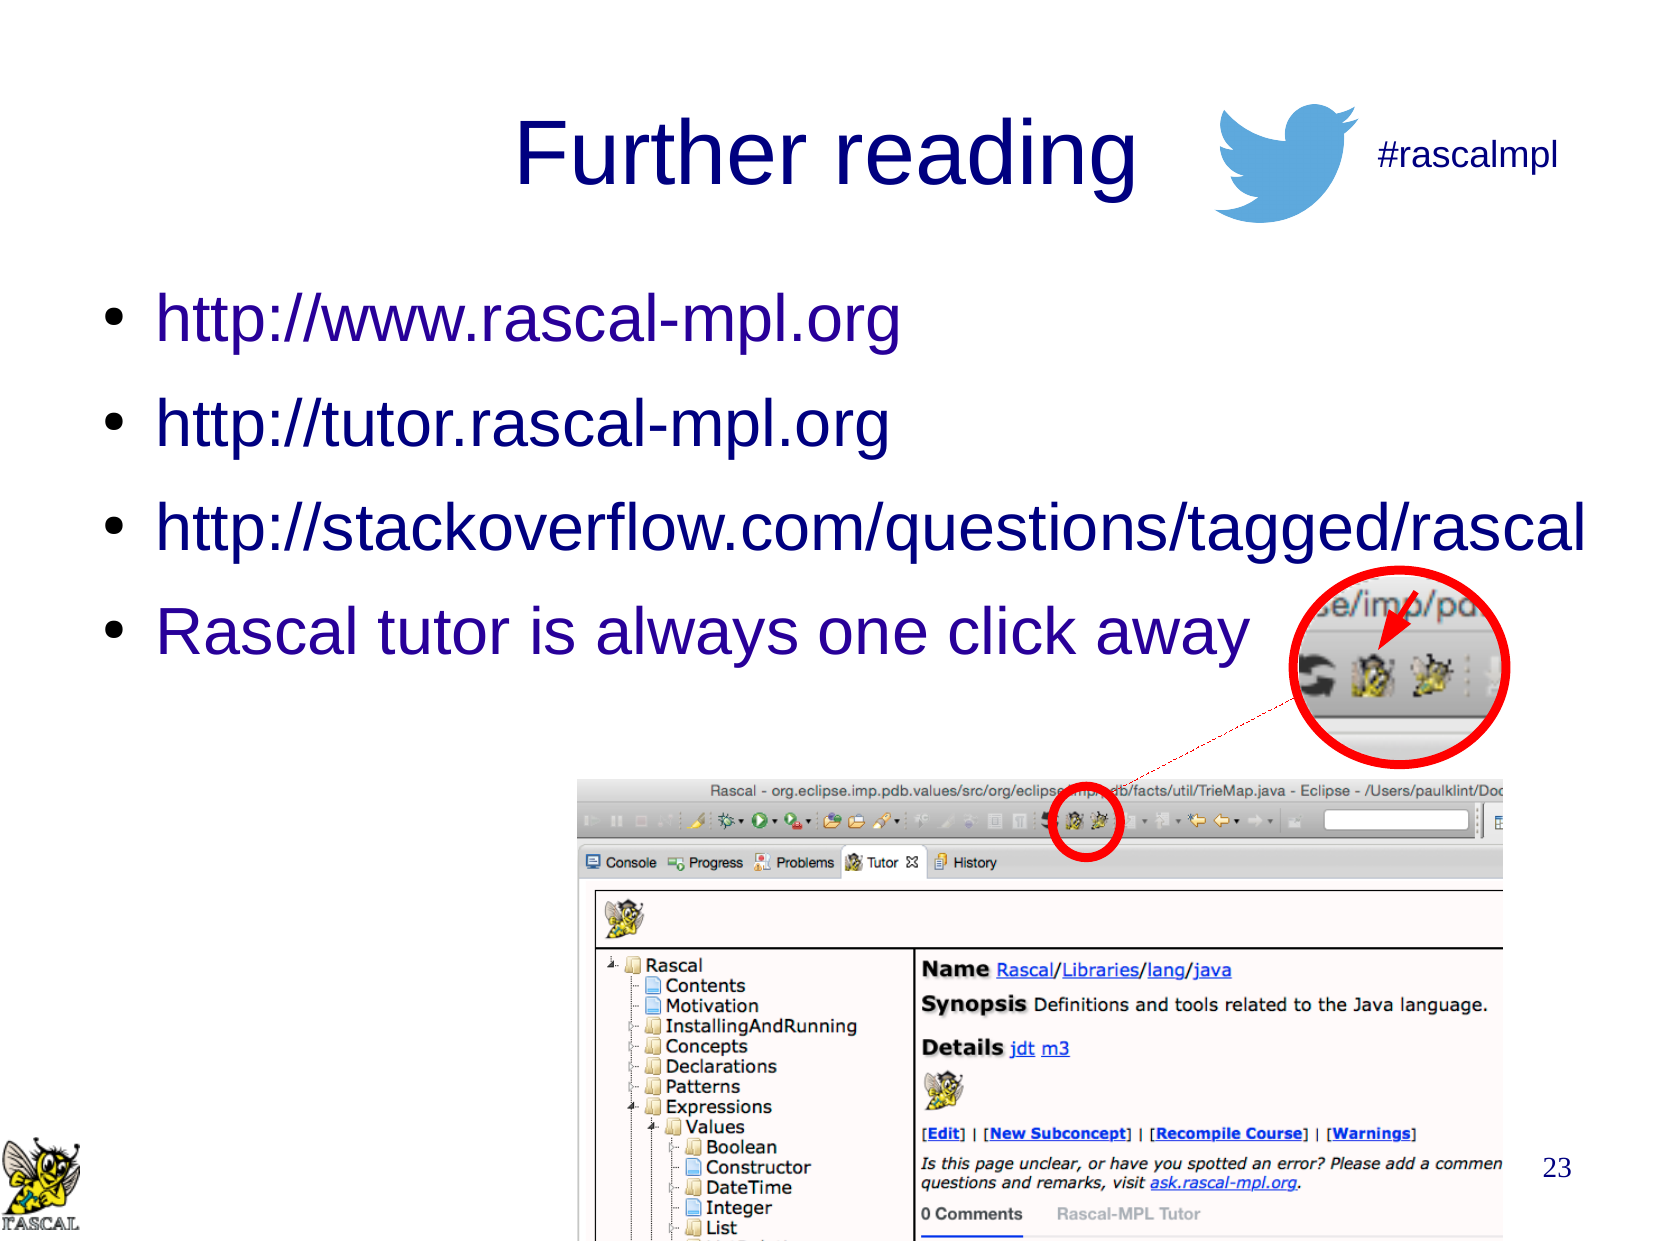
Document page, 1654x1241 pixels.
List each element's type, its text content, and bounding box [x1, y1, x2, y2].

title Further reading [82, 49, 1571, 257]
picture [1299, 713, 1356, 762]
picture [577, 779, 1503, 1241]
list http://www.rascal-mpl.org http://tutor.rascal-mpl.org http://stackoverflow.com/questions/tagged/rascal Rascal tutor is always one click away [84, 281, 1646, 1086]
text_box #rascalmpl [1363, 126, 1574, 199]
picture [1, 1137, 80, 1230]
picture [1443, 693, 1508, 762]
picture [1453, 577, 1508, 642]
picture [1214, 104, 1359, 223]
picture [1299, 577, 1501, 760]
picture [1299, 577, 1346, 622]
